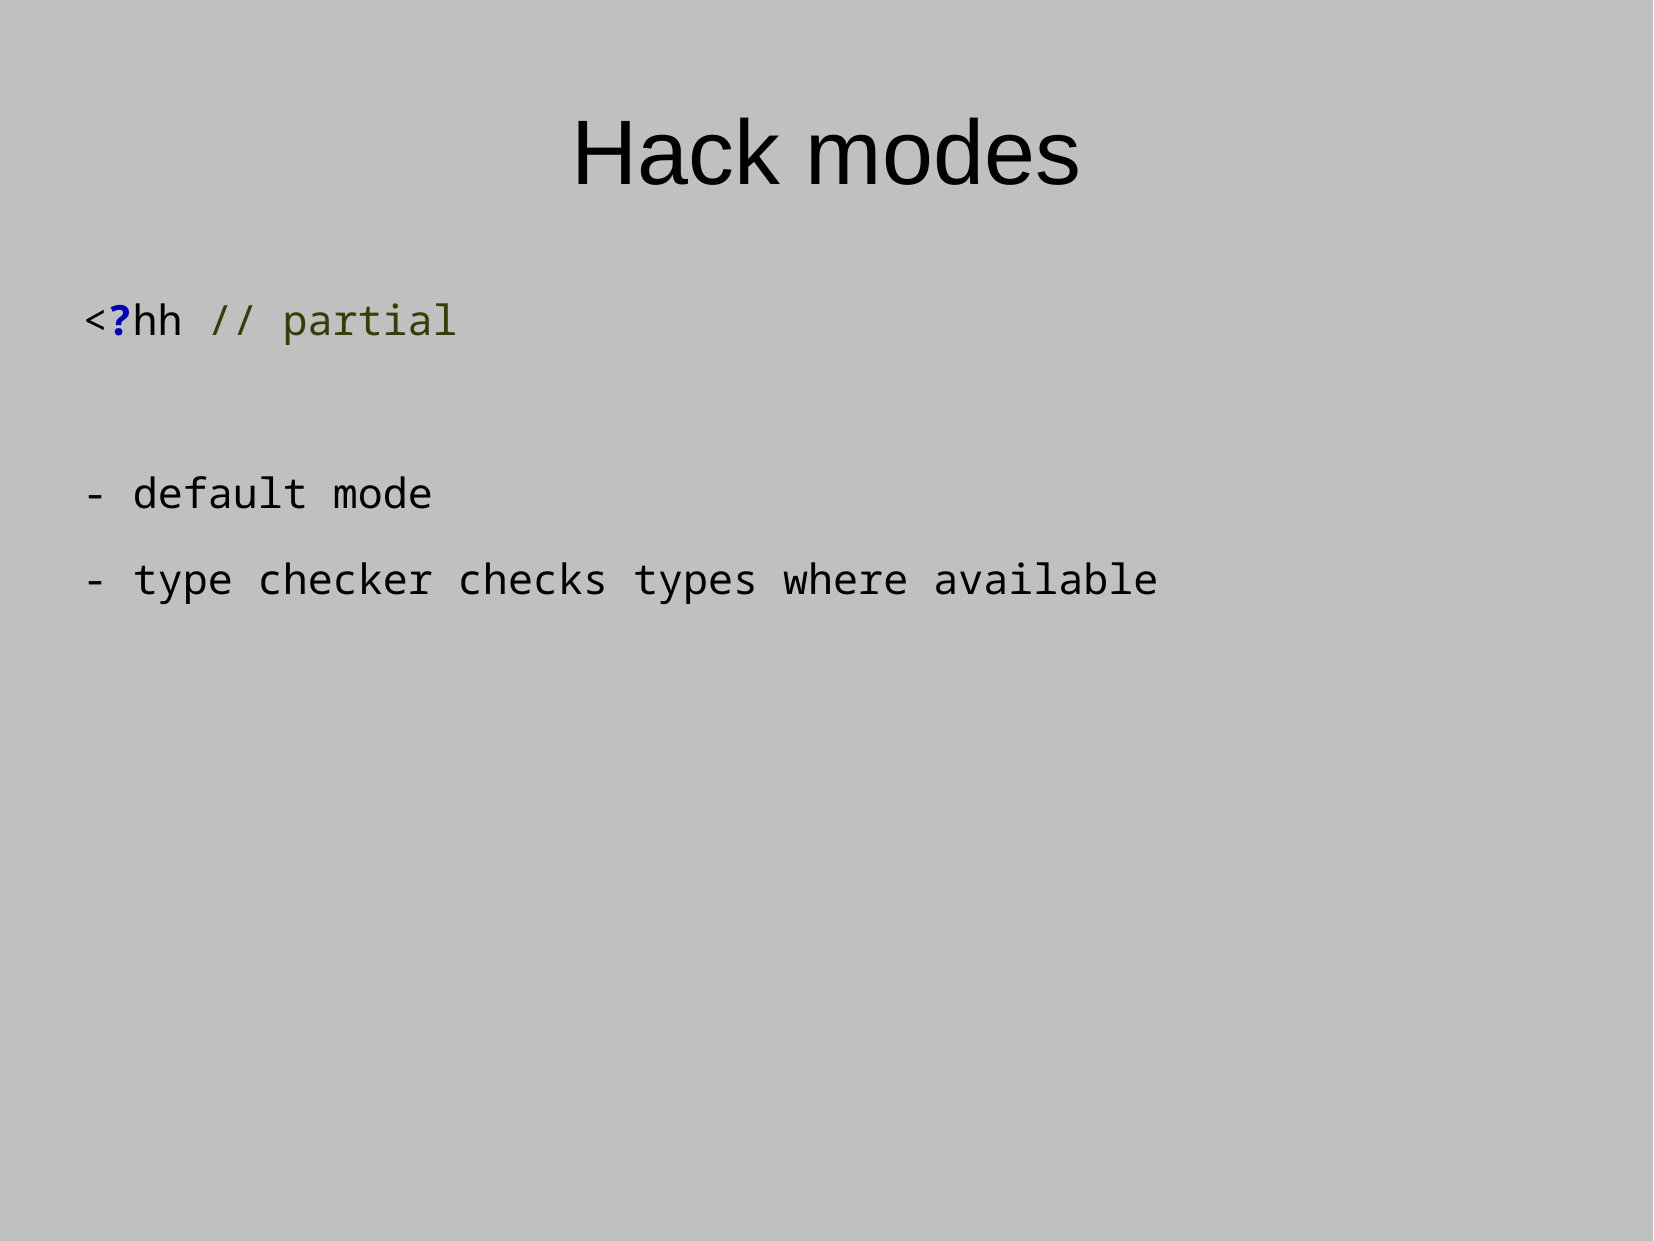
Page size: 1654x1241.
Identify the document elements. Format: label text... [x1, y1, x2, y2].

list <?hh // partial - default mode - type checker checks types where available [82, 290, 1571, 1010]
title Hack modes [82, 49, 1571, 257]
